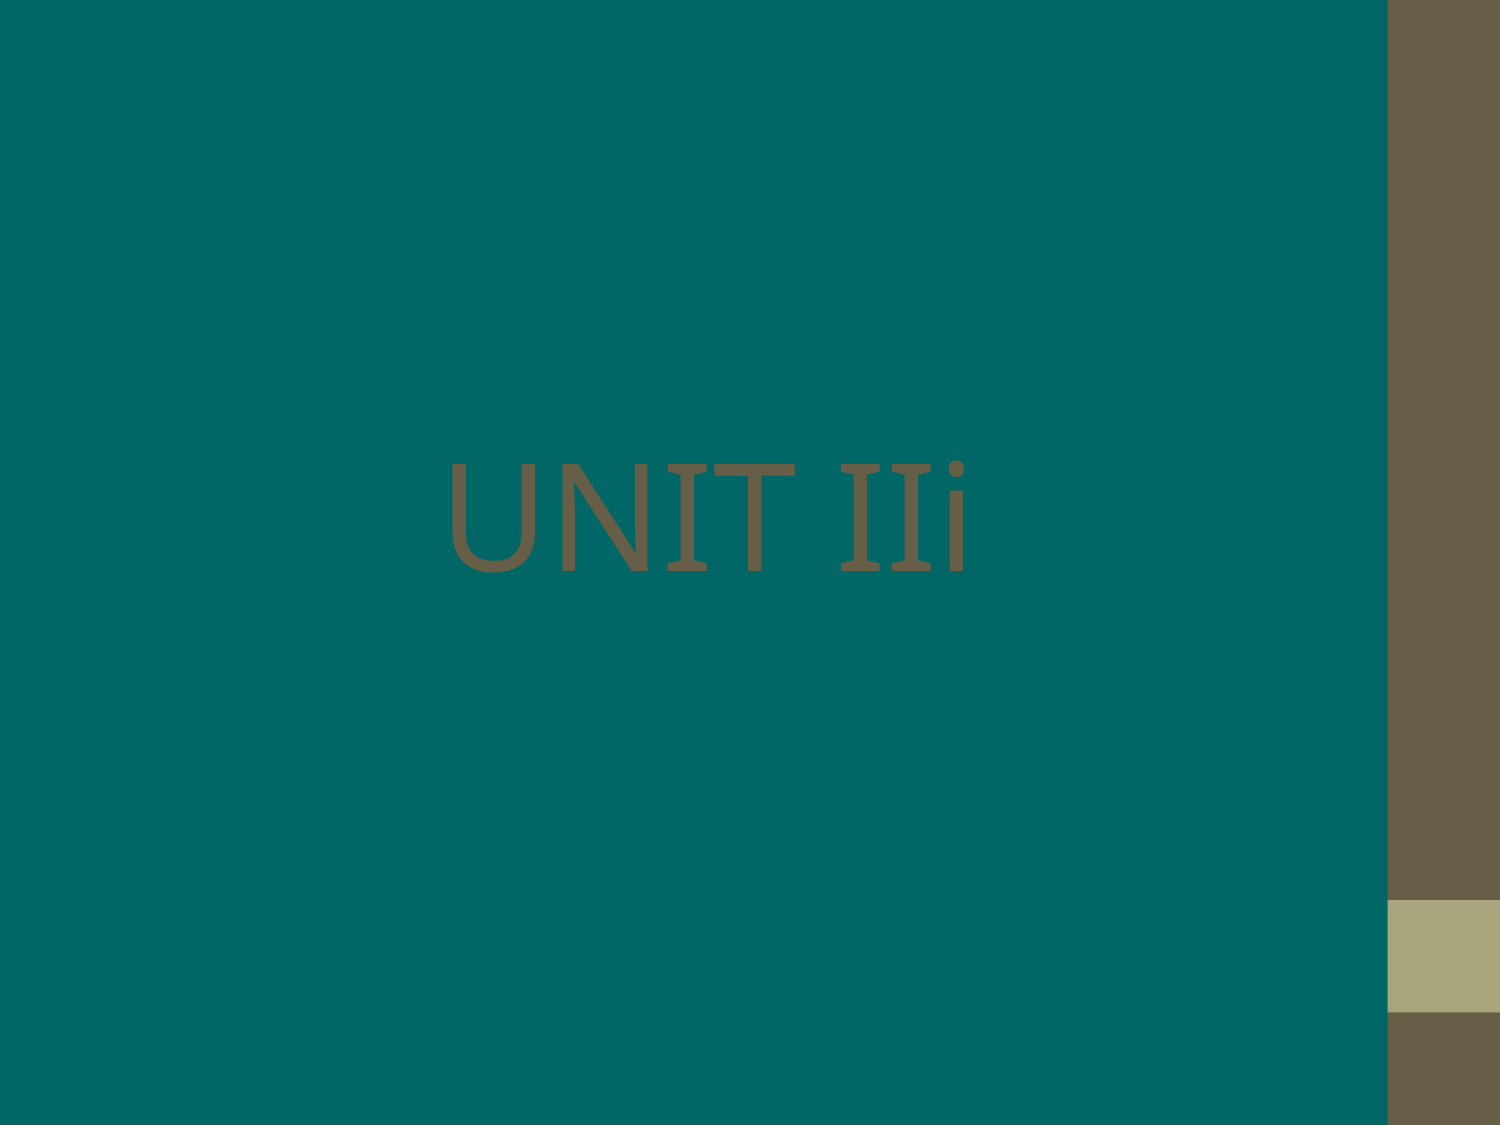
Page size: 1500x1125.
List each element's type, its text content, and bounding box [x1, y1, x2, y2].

title UNIT IIi [60, 413, 1355, 632]
